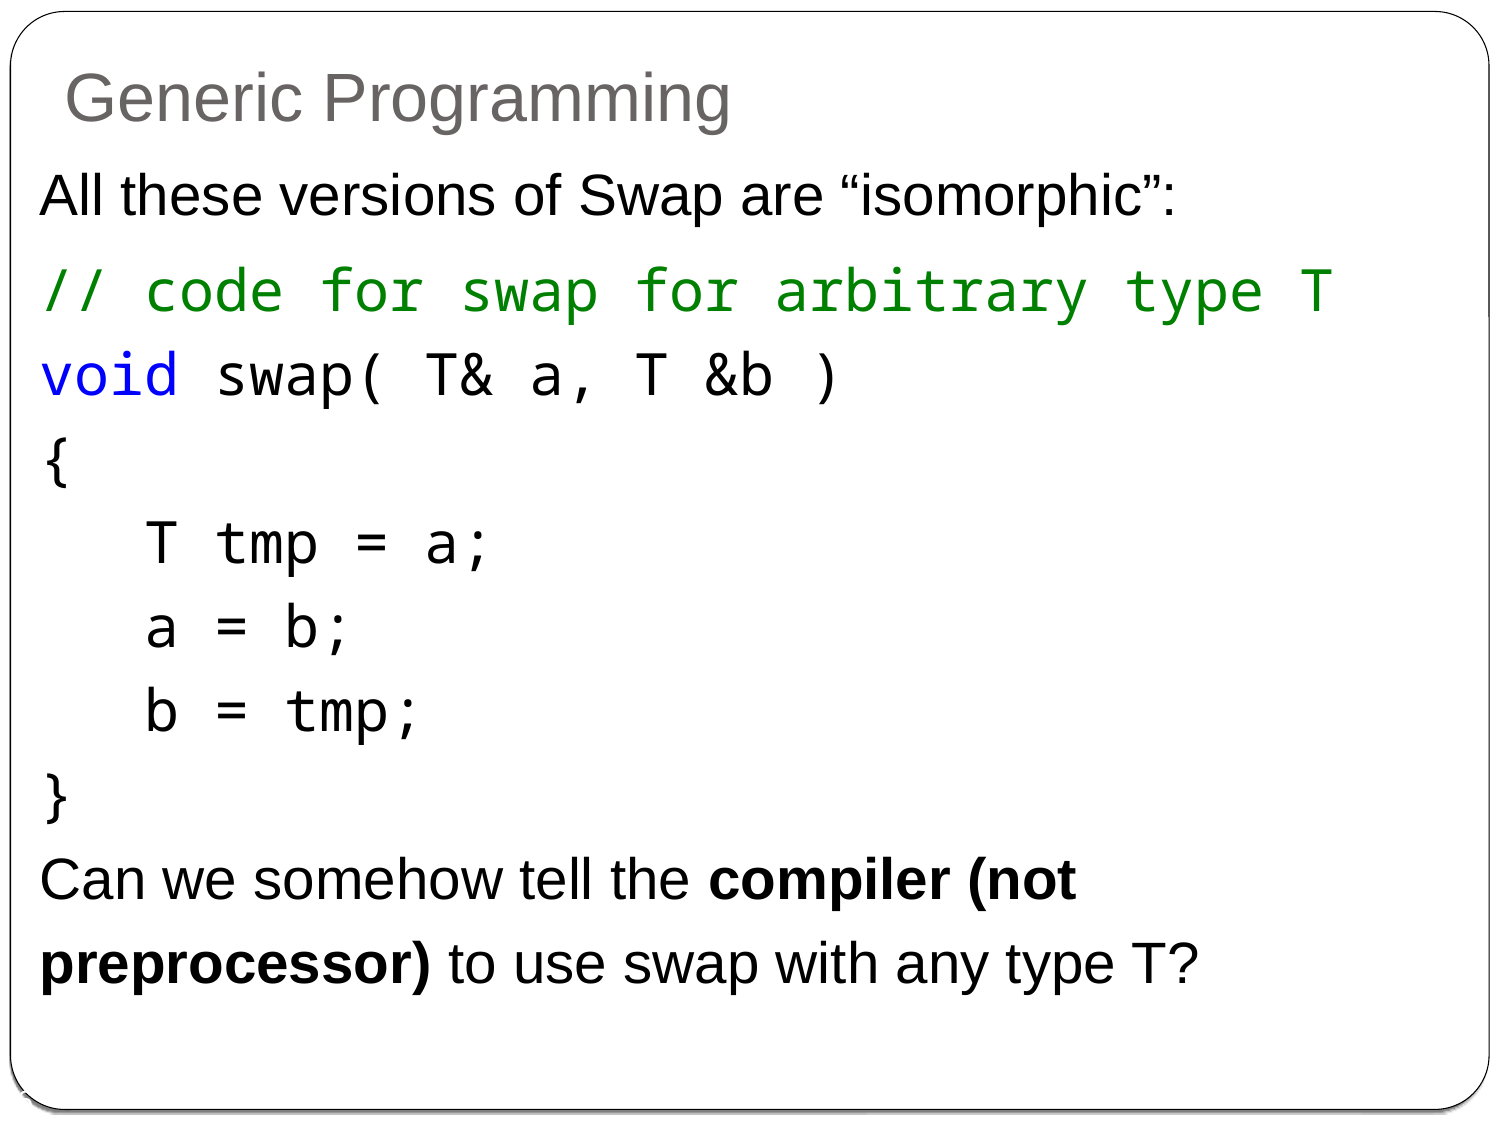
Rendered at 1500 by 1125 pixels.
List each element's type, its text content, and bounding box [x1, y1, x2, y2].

title Generic Programming [50, 45, 1450, 149]
list All these versions of Swap are “isomorphic”: // code for swap for arbitrary type T void swap( T& a, T &b ) { T tmp = a; a = b; b = tmp; } Can we somehow tell the compiler (not preprocessor) to use swap with any type T? [24, 149, 1475, 1088]
slide_number <number> [0, 1074, 50, 1125]
